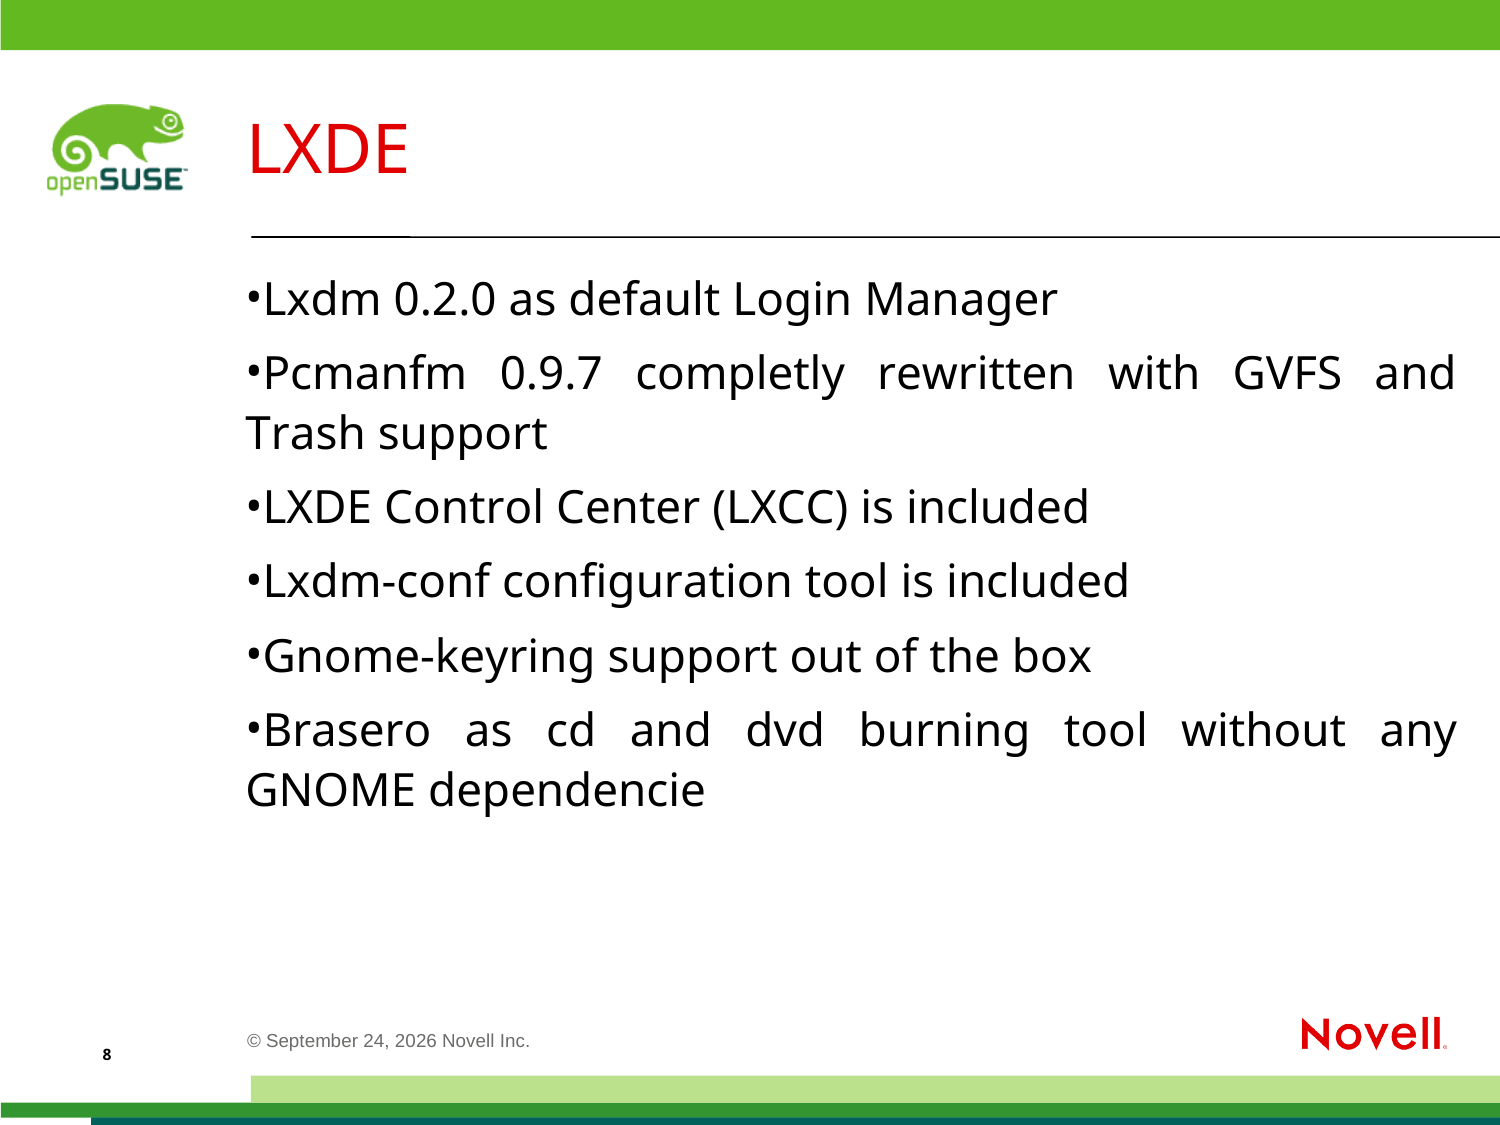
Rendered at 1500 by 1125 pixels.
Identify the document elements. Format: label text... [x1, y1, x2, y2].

title LXDE [246, 109, 1409, 190]
picture [1295, 1011, 1453, 1056]
list Lxdm 0.2.0 as default Login Manager Pcmanfm 0.9.7 completly rewritten with GVFS and Trash support LXDE Control Center (LXCC) is included Lxdm-conf configuration tool is included Gnome-keyring support out of the box Brasero as cd and dvd burning tool without any GNOME dependencie [245, 267, 1458, 1010]
picture [47, 104, 188, 197]
